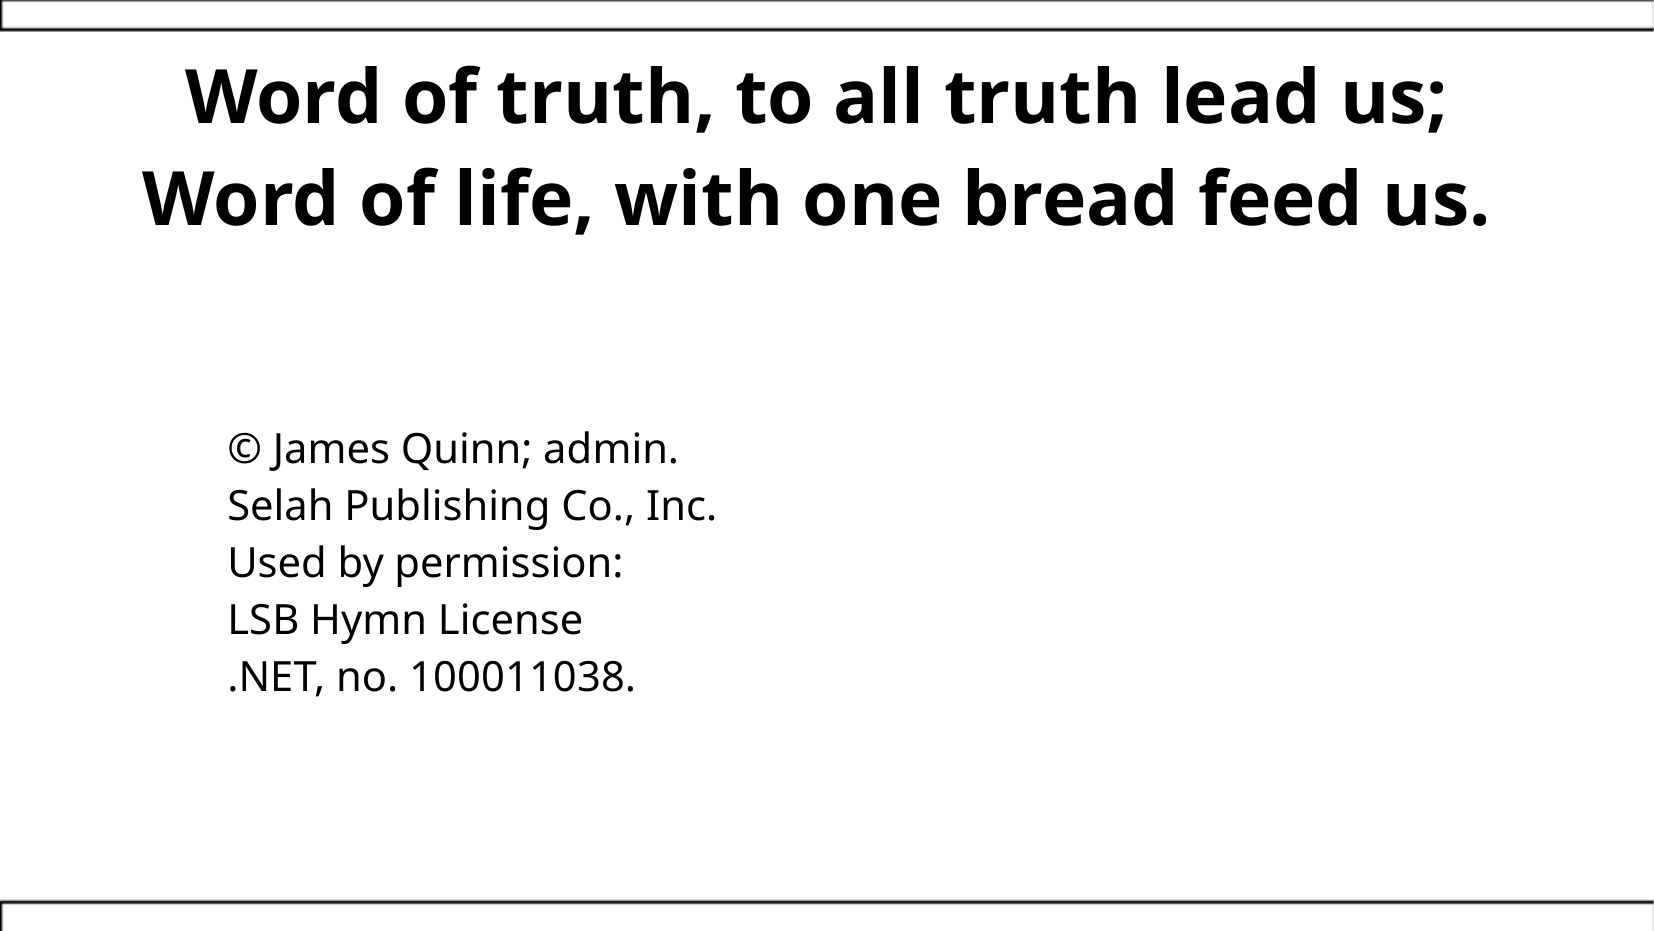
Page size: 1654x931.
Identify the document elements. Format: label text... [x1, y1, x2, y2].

text_box Word of truth, to all truth lead us; Word of life, with one bread feed us. © James Quinn; admin. Selah Publishing Co., Inc. Used by permission: LSB Hymn License .NET, no. 100011038. [105, 35, 1531, 751]
picture [0, 0, 1654, 931]
